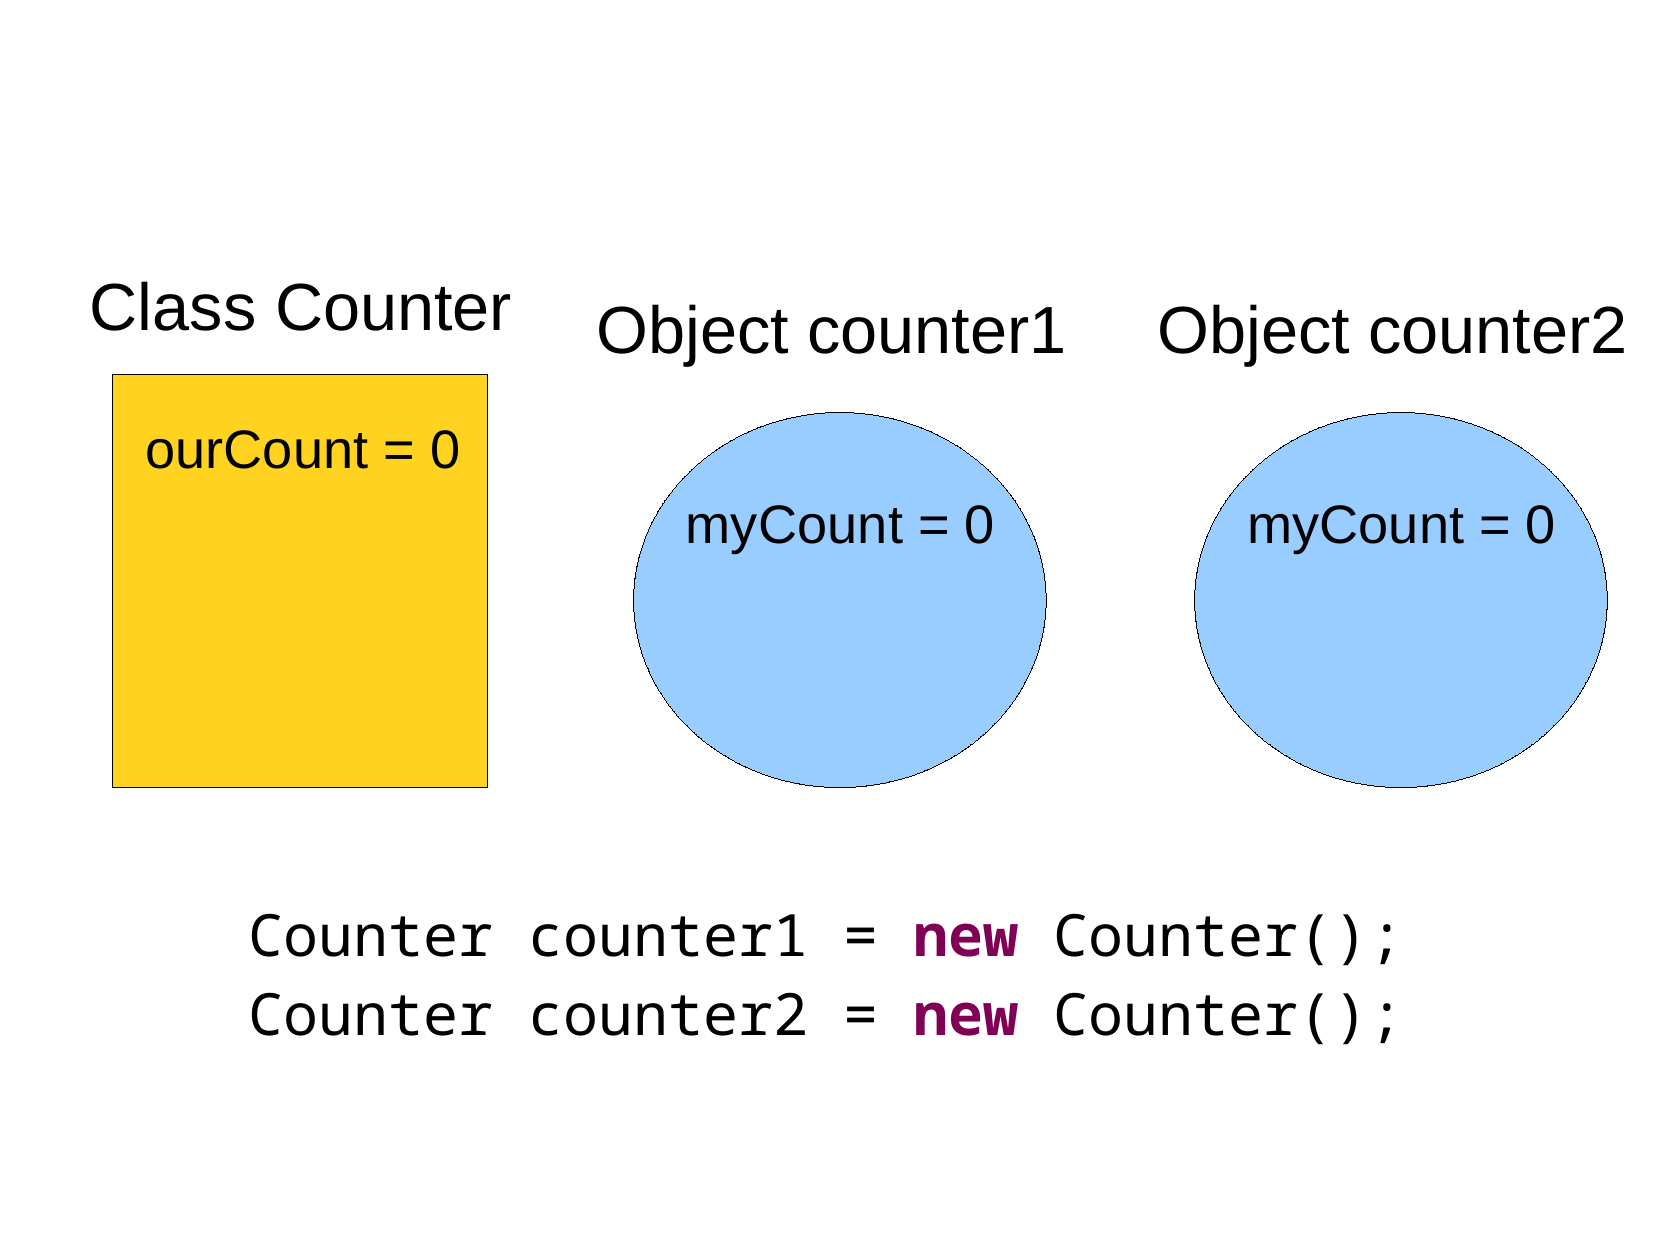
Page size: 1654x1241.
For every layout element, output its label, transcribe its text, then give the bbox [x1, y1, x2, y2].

text_box [112, 374, 488, 788]
text_box [633, 492, 1047, 788]
text_box ourCount = 0 [130, 412, 488, 488]
text_box Counter counter1 = new Counter(); Counter counter2 = new Counter(); [233, 886, 1420, 1241]
text_box Object counter1 [581, 285, 1084, 376]
text_box Class Counter [75, 262, 529, 353]
text_box Object counter2 [1142, 285, 1645, 376]
text_box [675, 412, 1005, 487]
text_box myCount = 0 [671, 487, 1011, 563]
text_box [1236, 412, 1566, 487]
text_box [1194, 492, 1608, 788]
text_box myCount = 0 [1232, 487, 1572, 563]
